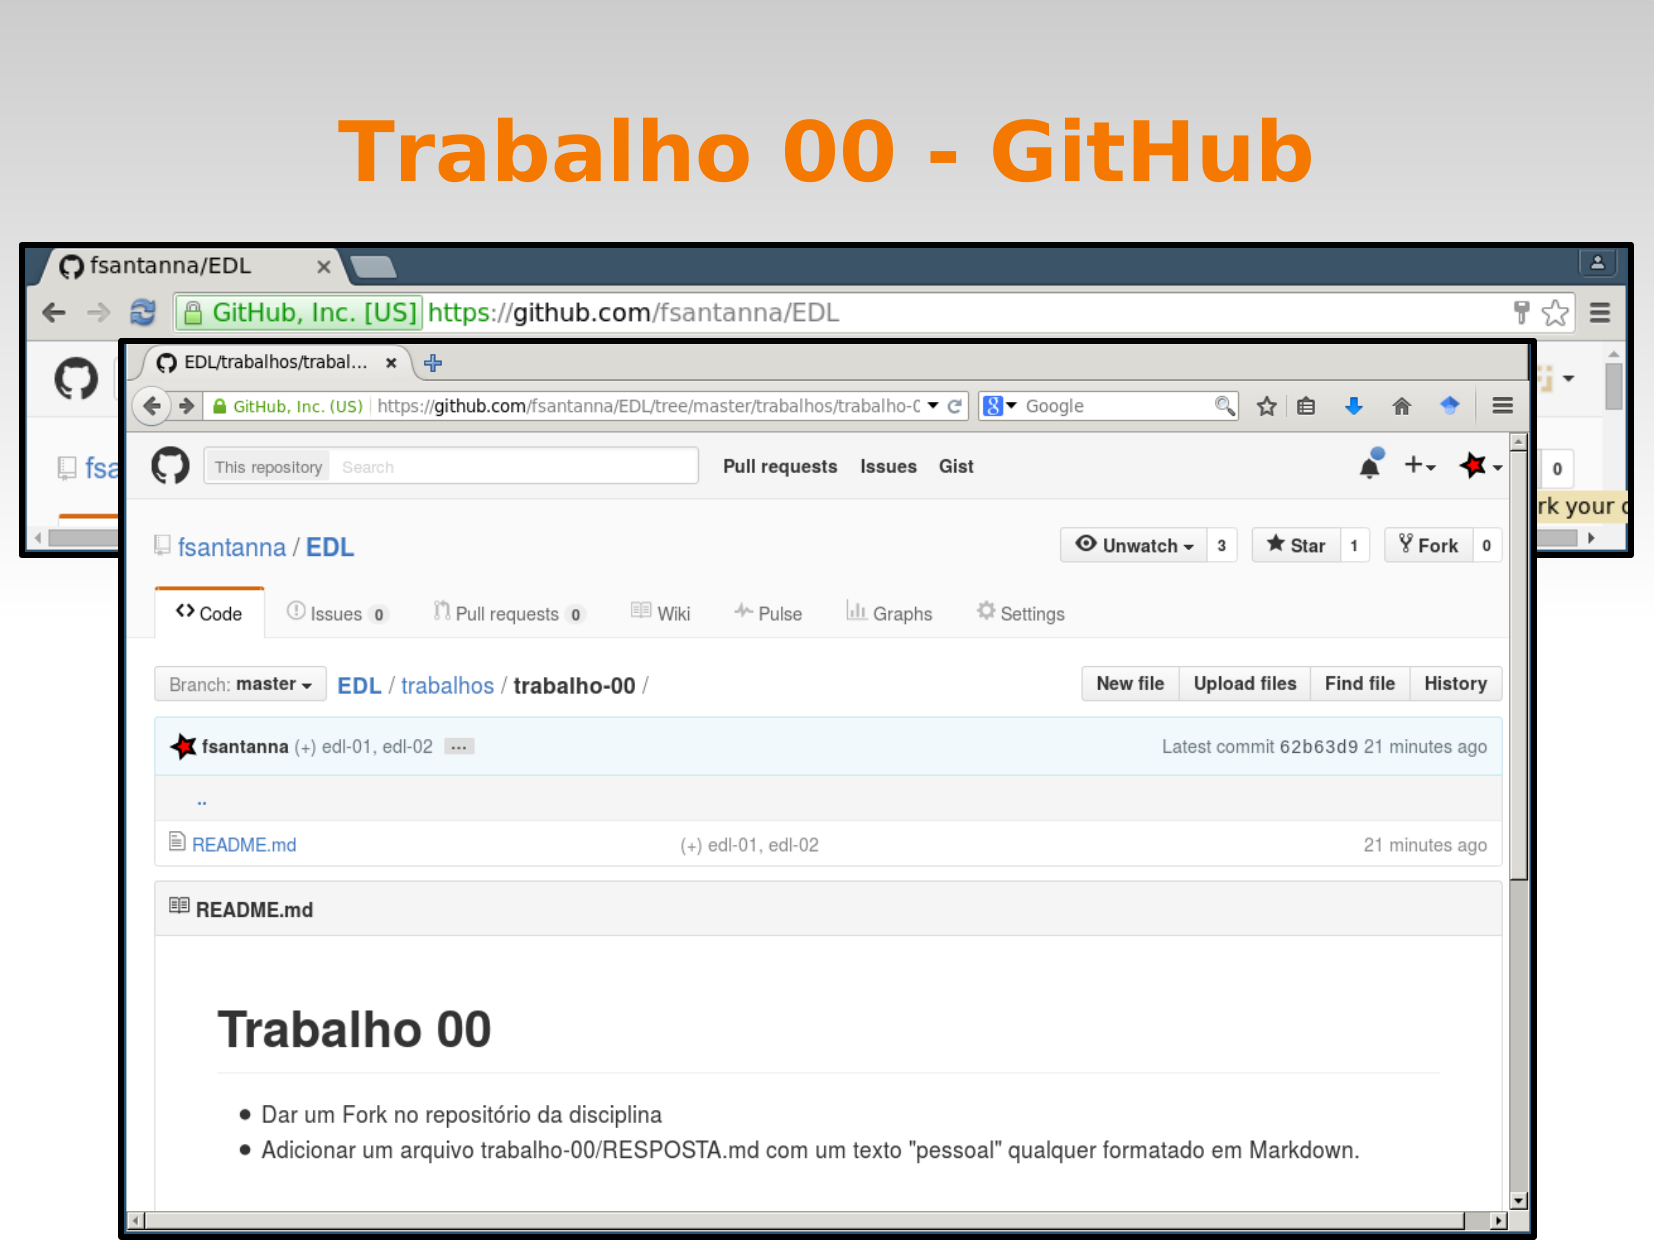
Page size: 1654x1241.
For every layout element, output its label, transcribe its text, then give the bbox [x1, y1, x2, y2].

title Trabalho 00 - GitHub [82, 49, 1571, 242]
picture [24, 247, 1629, 553]
picture [124, 344, 1532, 1234]
